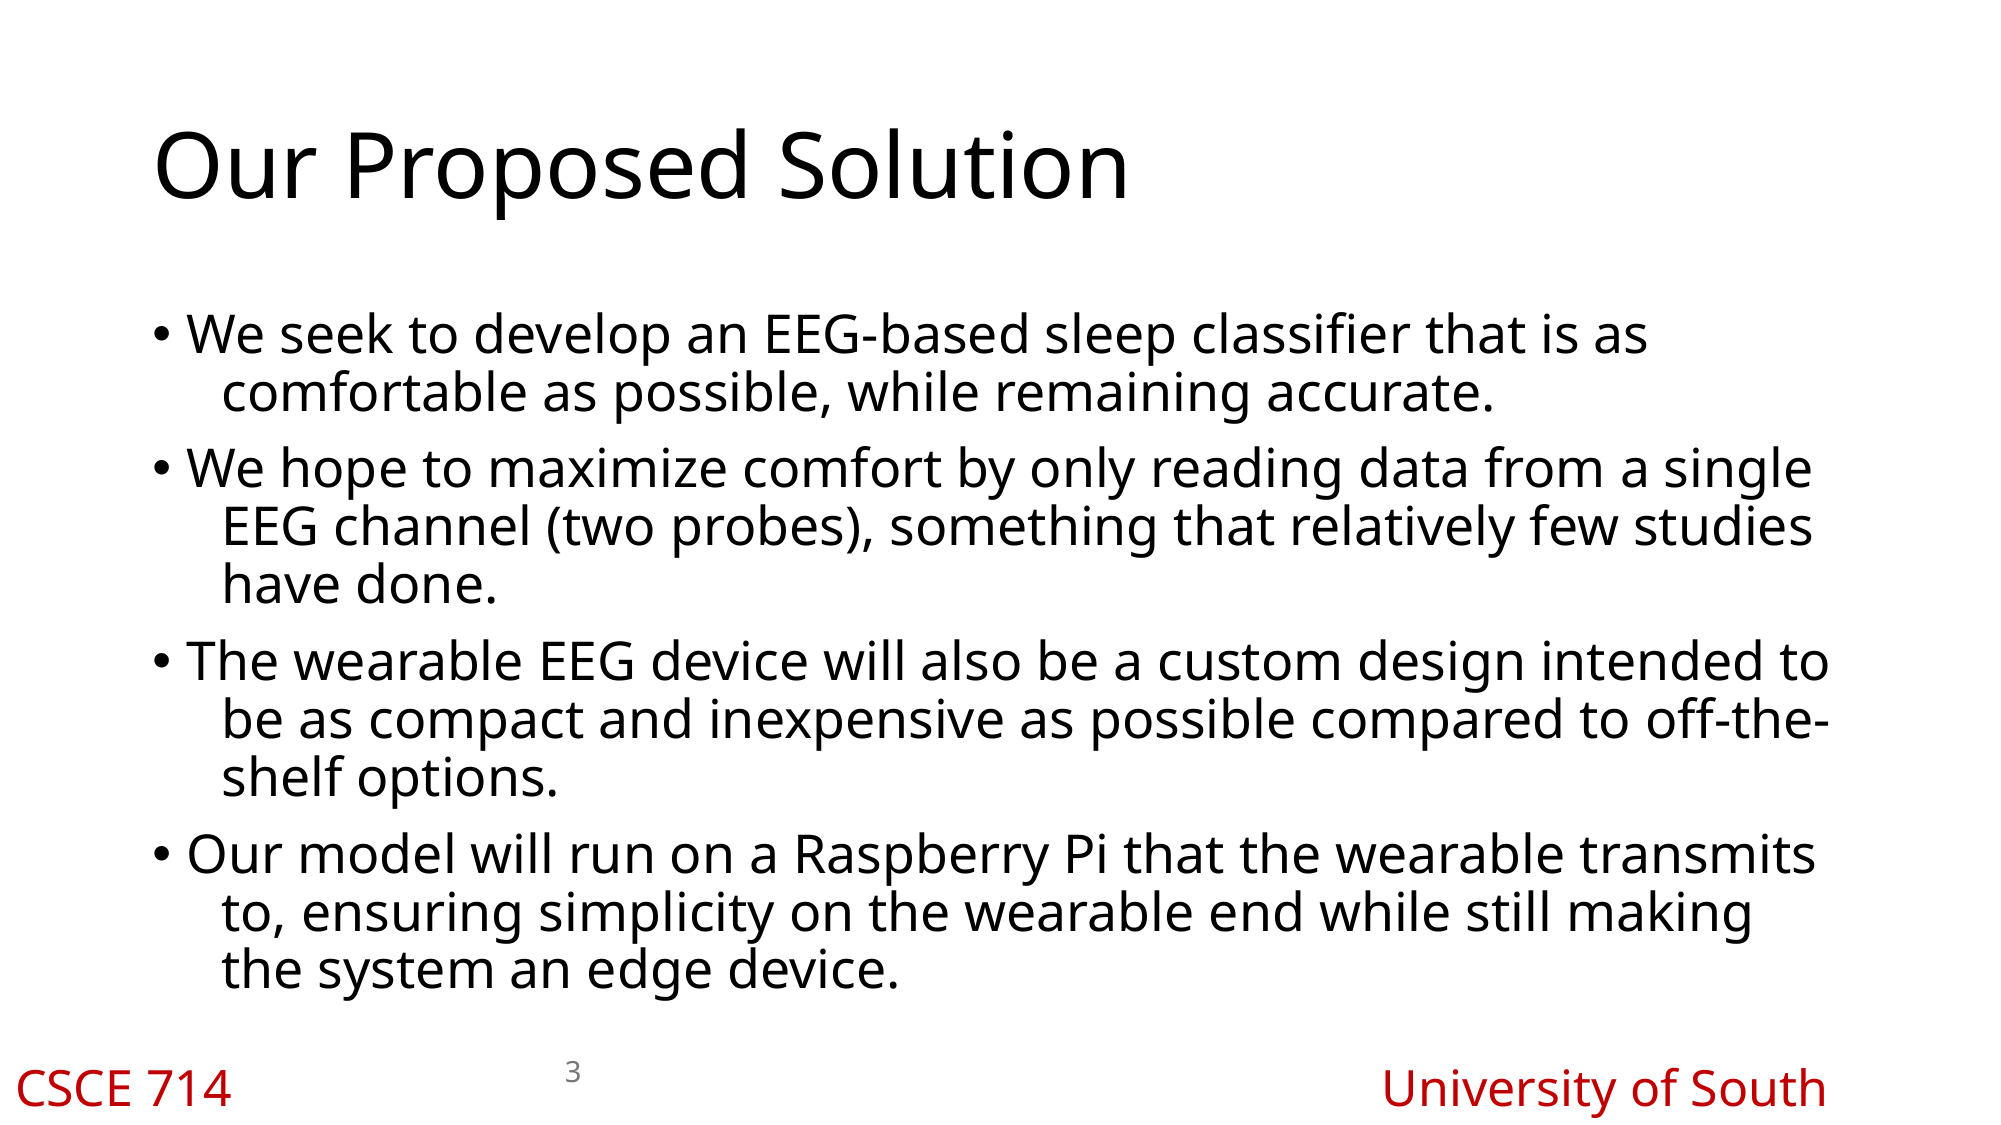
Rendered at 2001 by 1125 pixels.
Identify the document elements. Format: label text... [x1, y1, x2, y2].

text_box University of South Carolina [1366, 1049, 2000, 1125]
title Our Proposed Solution [137, 59, 1863, 278]
slide_number 3 [549, 1042, 1000, 1103]
list We seek to develop an EEG-based sleep classifier that is as comfortable as possible, while remaining accurate. We hope to maximize comfort by only reading data from a single EEG channel (two probes), something that relatively few studies have done. The wearable EEG device will also be a custom design intended to be as compact and inexpensive as possible compared to off-the-shelf options. Our model will run on a Raspberry Pi that the wearable transmits to, ensuring simplicity on the wearable end while still making the system an edge device. [137, 299, 1863, 1014]
text_box CSCE 714 [0, 1049, 249, 1125]
